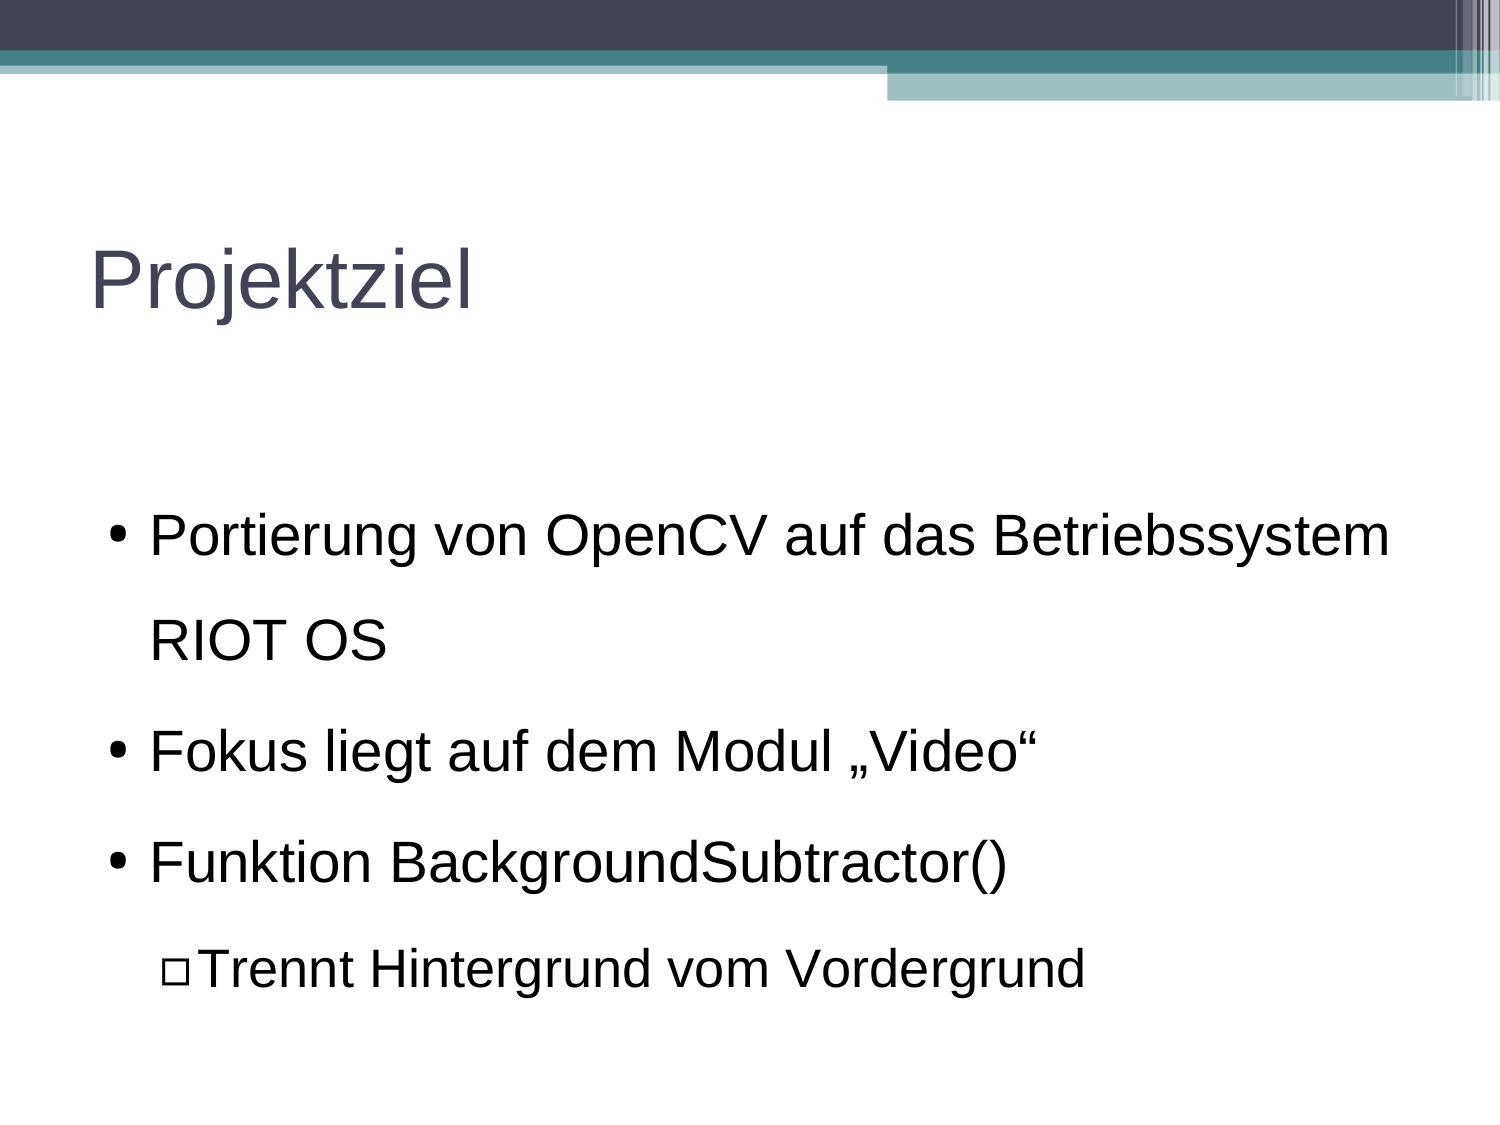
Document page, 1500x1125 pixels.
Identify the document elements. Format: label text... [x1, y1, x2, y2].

title Projektziel [75, 167, 1426, 369]
list Portierung von OpenCV auf das Betriebssystem RIOT OS Fokus liegt auf dem Modul „Video“ Funktion BackgroundSubtractor() Trennt Hintergrund vom Vordergrund [75, 369, 1426, 1022]
